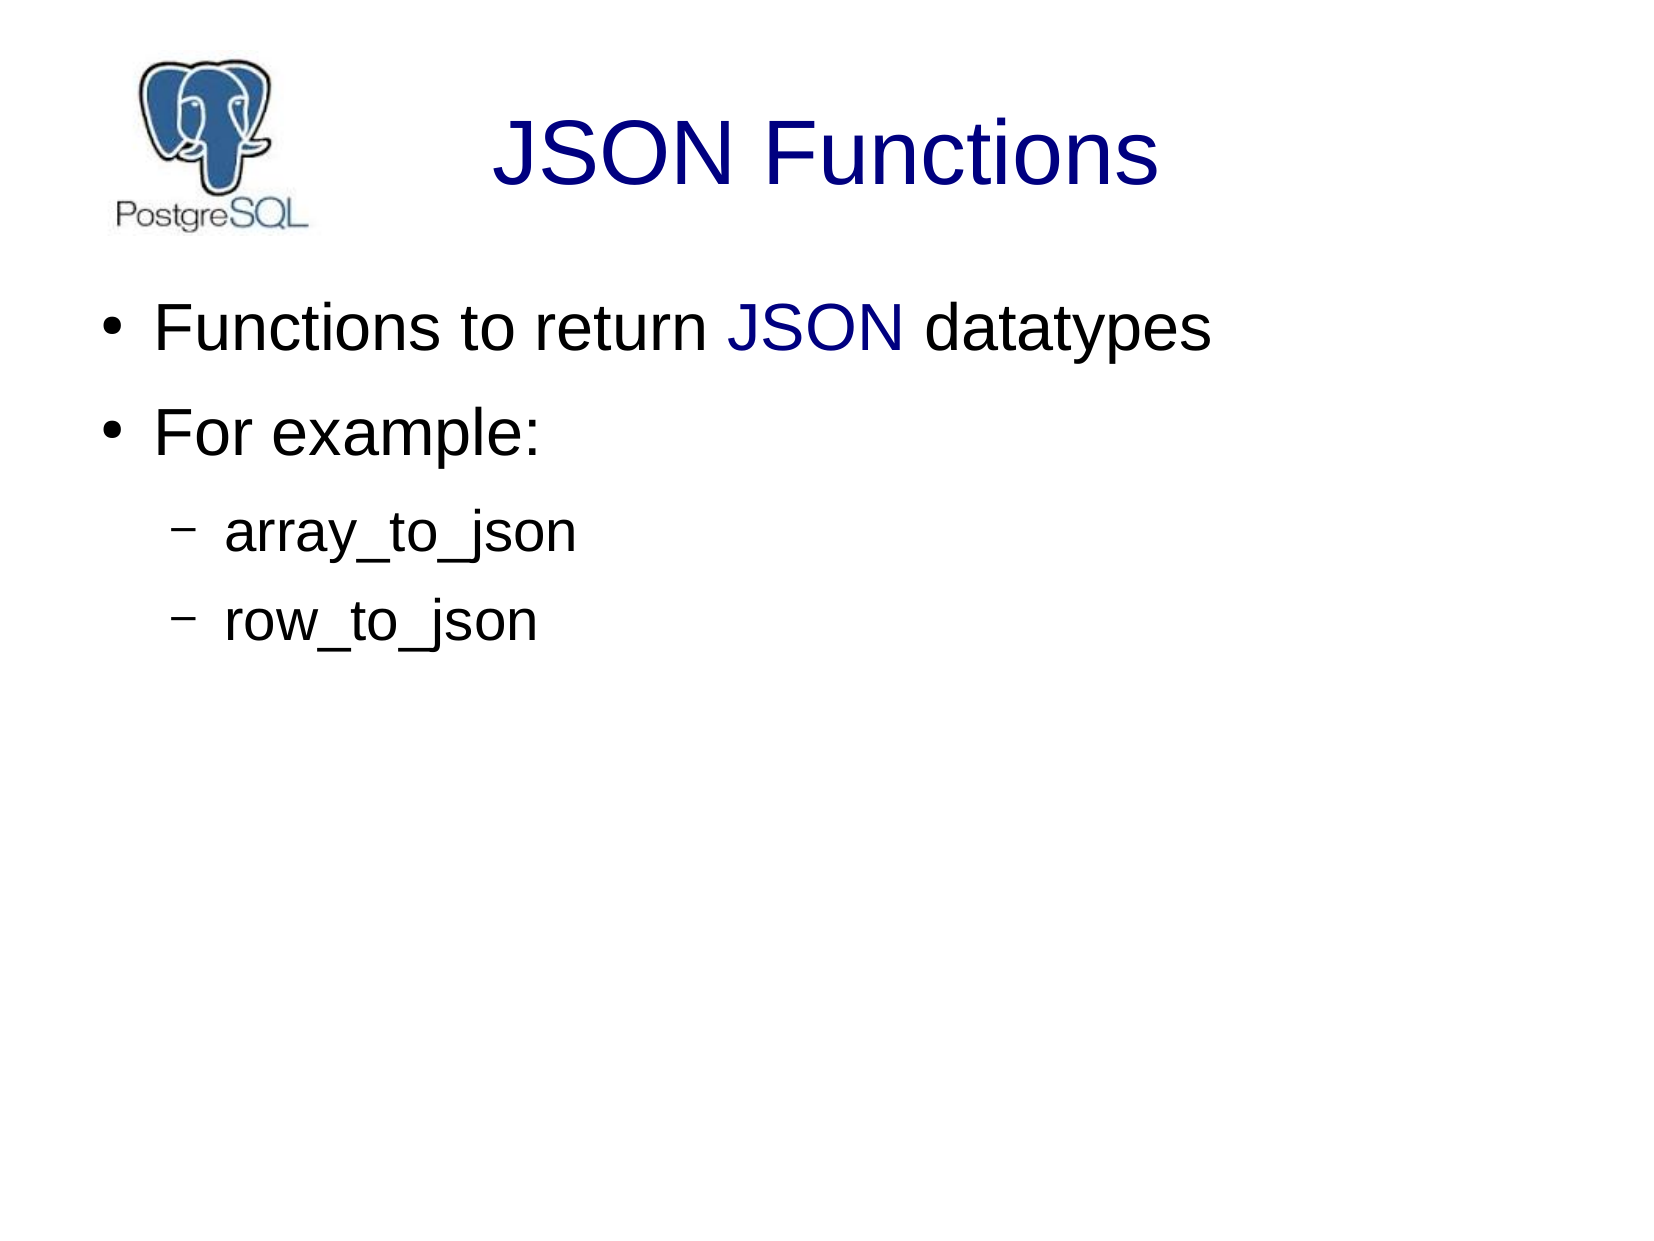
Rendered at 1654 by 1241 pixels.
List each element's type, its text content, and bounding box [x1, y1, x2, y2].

title JSON Functions [82, 49, 1571, 257]
list Functions to return JSON datatypes For example: array_to_json row_to_json [82, 290, 1538, 1010]
picture [58, 50, 356, 237]
